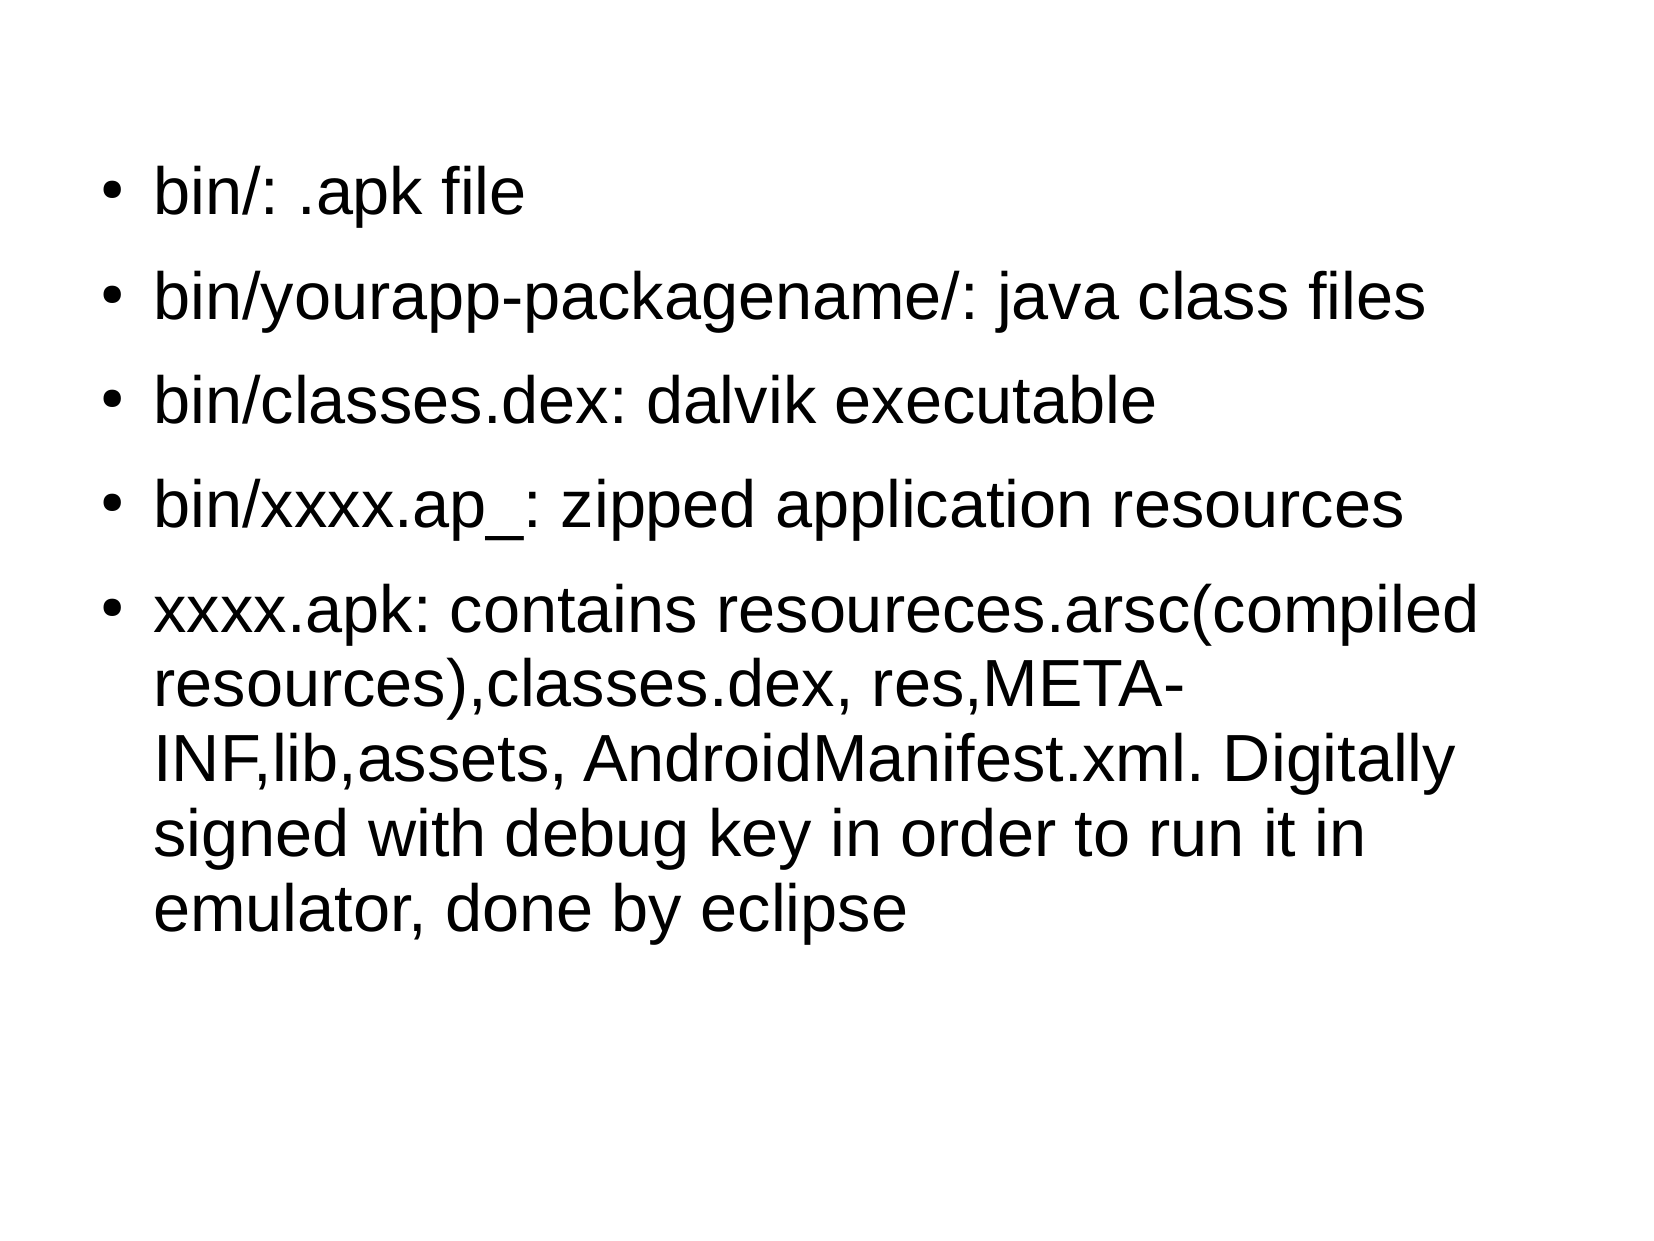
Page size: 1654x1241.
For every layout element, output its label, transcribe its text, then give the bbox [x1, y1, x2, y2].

list bin/: .apk file bin/yourapp-packagename/: java class files bin/classes.dex: dalvik executable bin/xxxx.ap_: zipped application resources xxxx.apk: contains resoureces.arsc(compiled resources),classes.dex, res,META-INF,lib,assets, AndroidManifest.xml. Digitally signed with debug key in order to run it in emulator, done by eclipse [82, 154, 1571, 1050]
